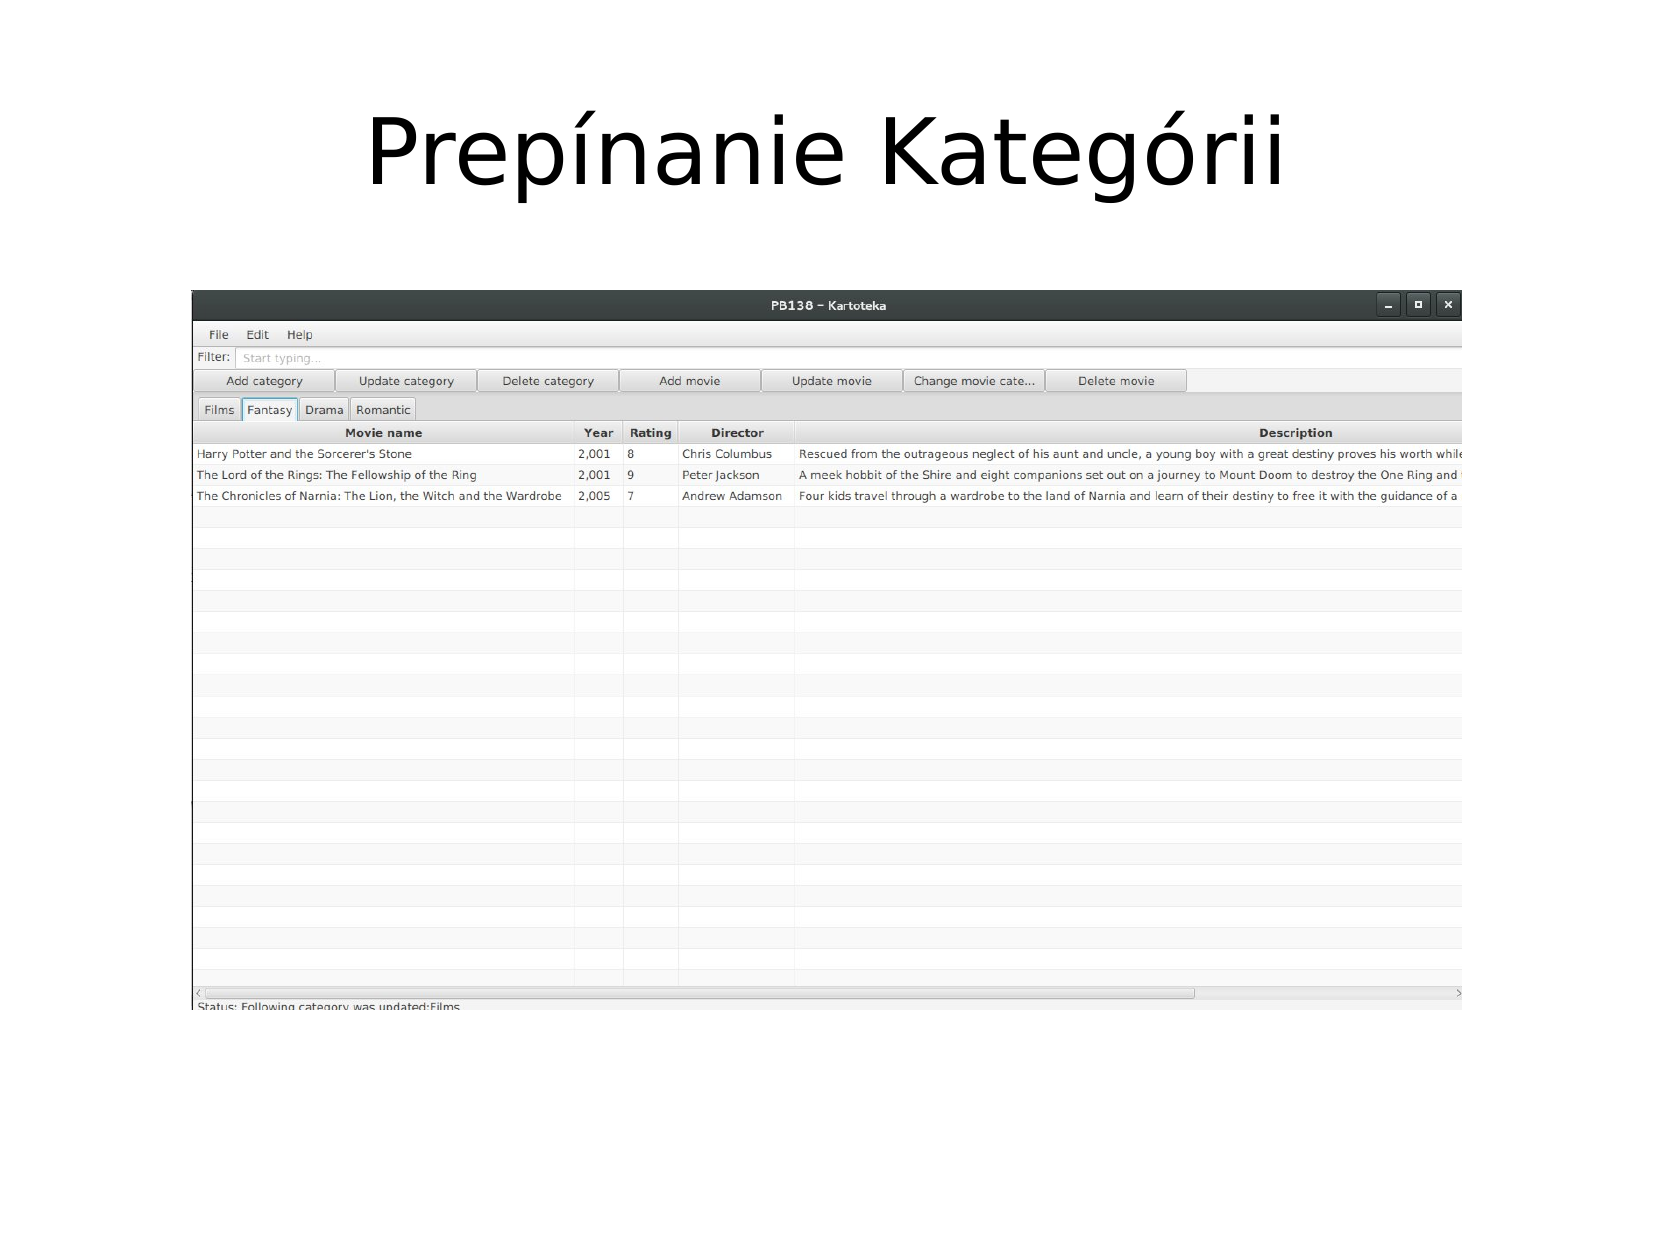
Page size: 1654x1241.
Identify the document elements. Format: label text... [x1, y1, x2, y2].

picture [191, 290, 1462, 1010]
title Prepínanie Kategórii [82, 49, 1571, 257]
